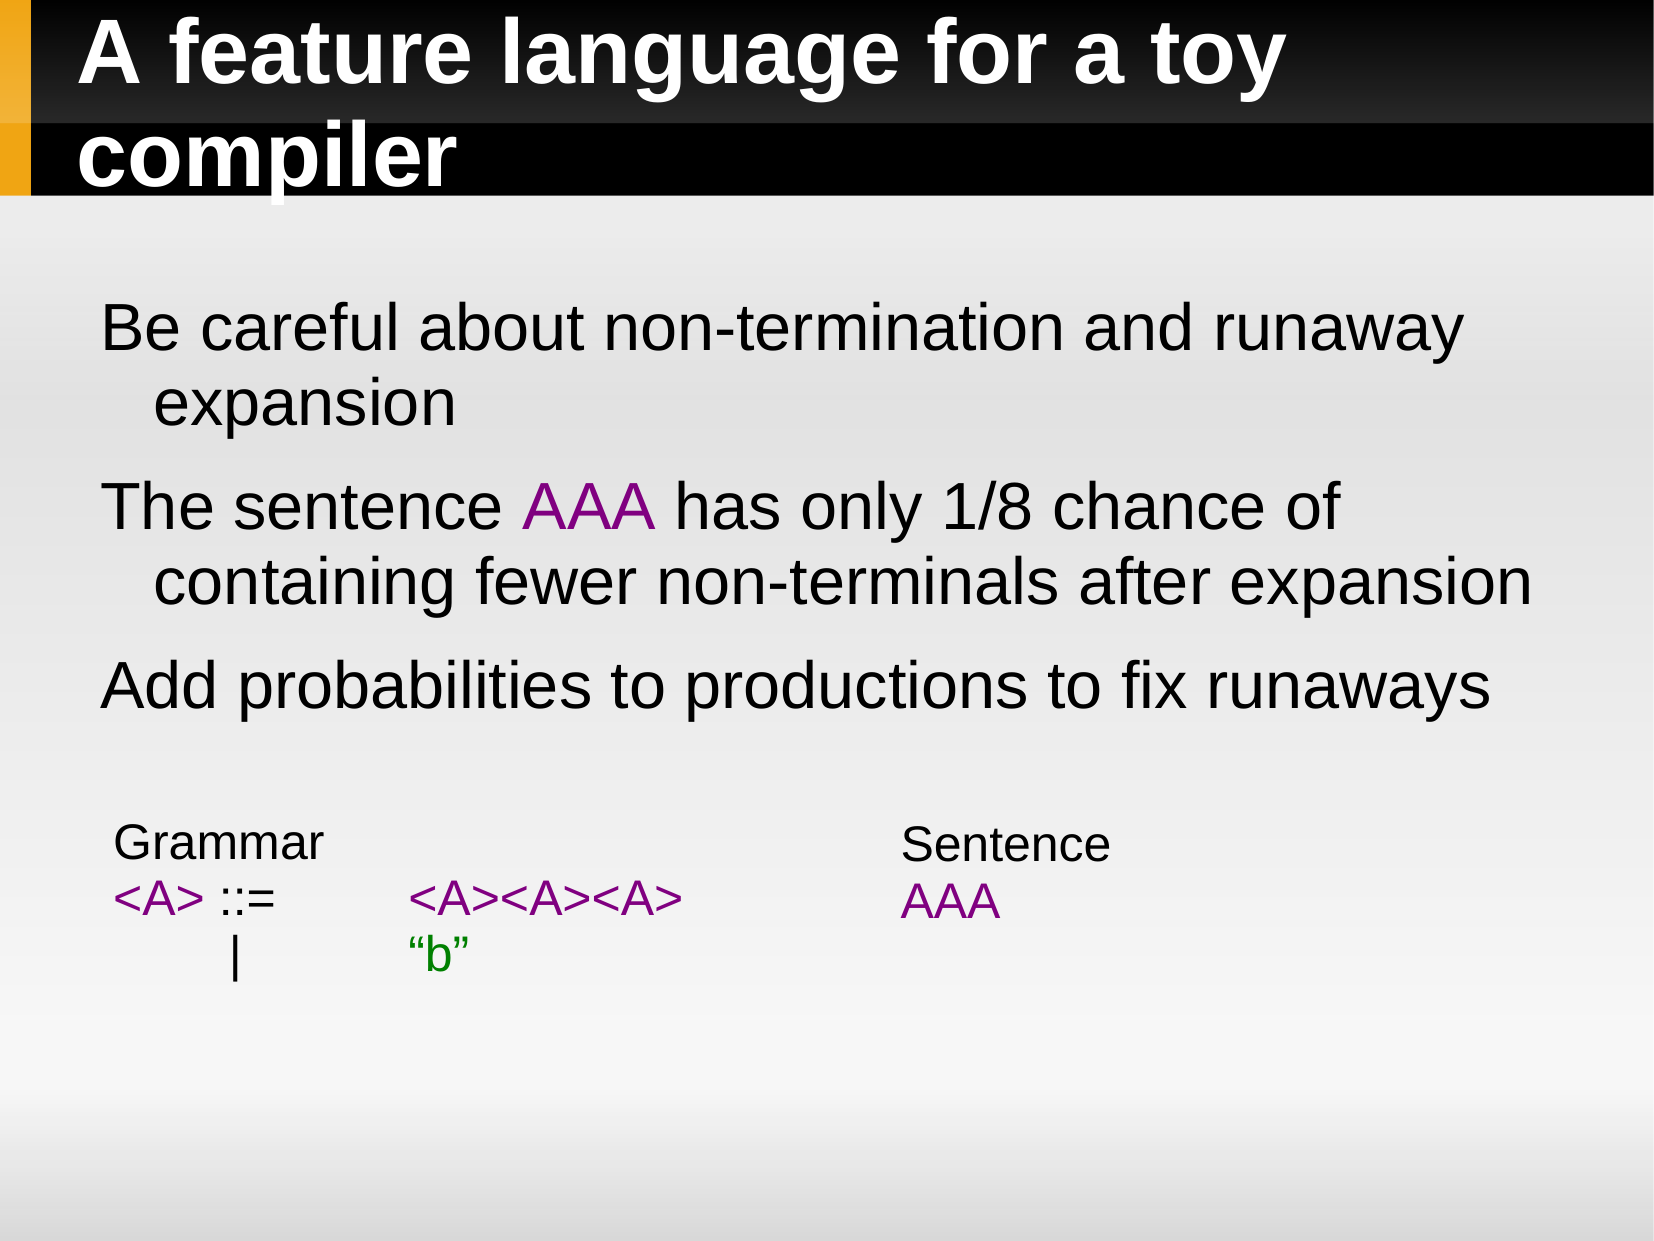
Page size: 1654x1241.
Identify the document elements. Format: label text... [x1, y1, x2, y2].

list Be careful about non-termination and runaway expansion The sentence AAA has only 1/8 chance of containing fewer non-terminals after expansion Add probabilities to productions to fix runaways [82, 290, 1571, 724]
title A feature language for a toy compiler [76, 0, 1565, 208]
text_box Sentence [885, 809, 1615, 866]
picture [0, 0, 1654, 1241]
text_box AAA [885, 866, 1615, 937]
text_box Grammar <A> ::= <A><A><A> | “b” [98, 807, 713, 990]
